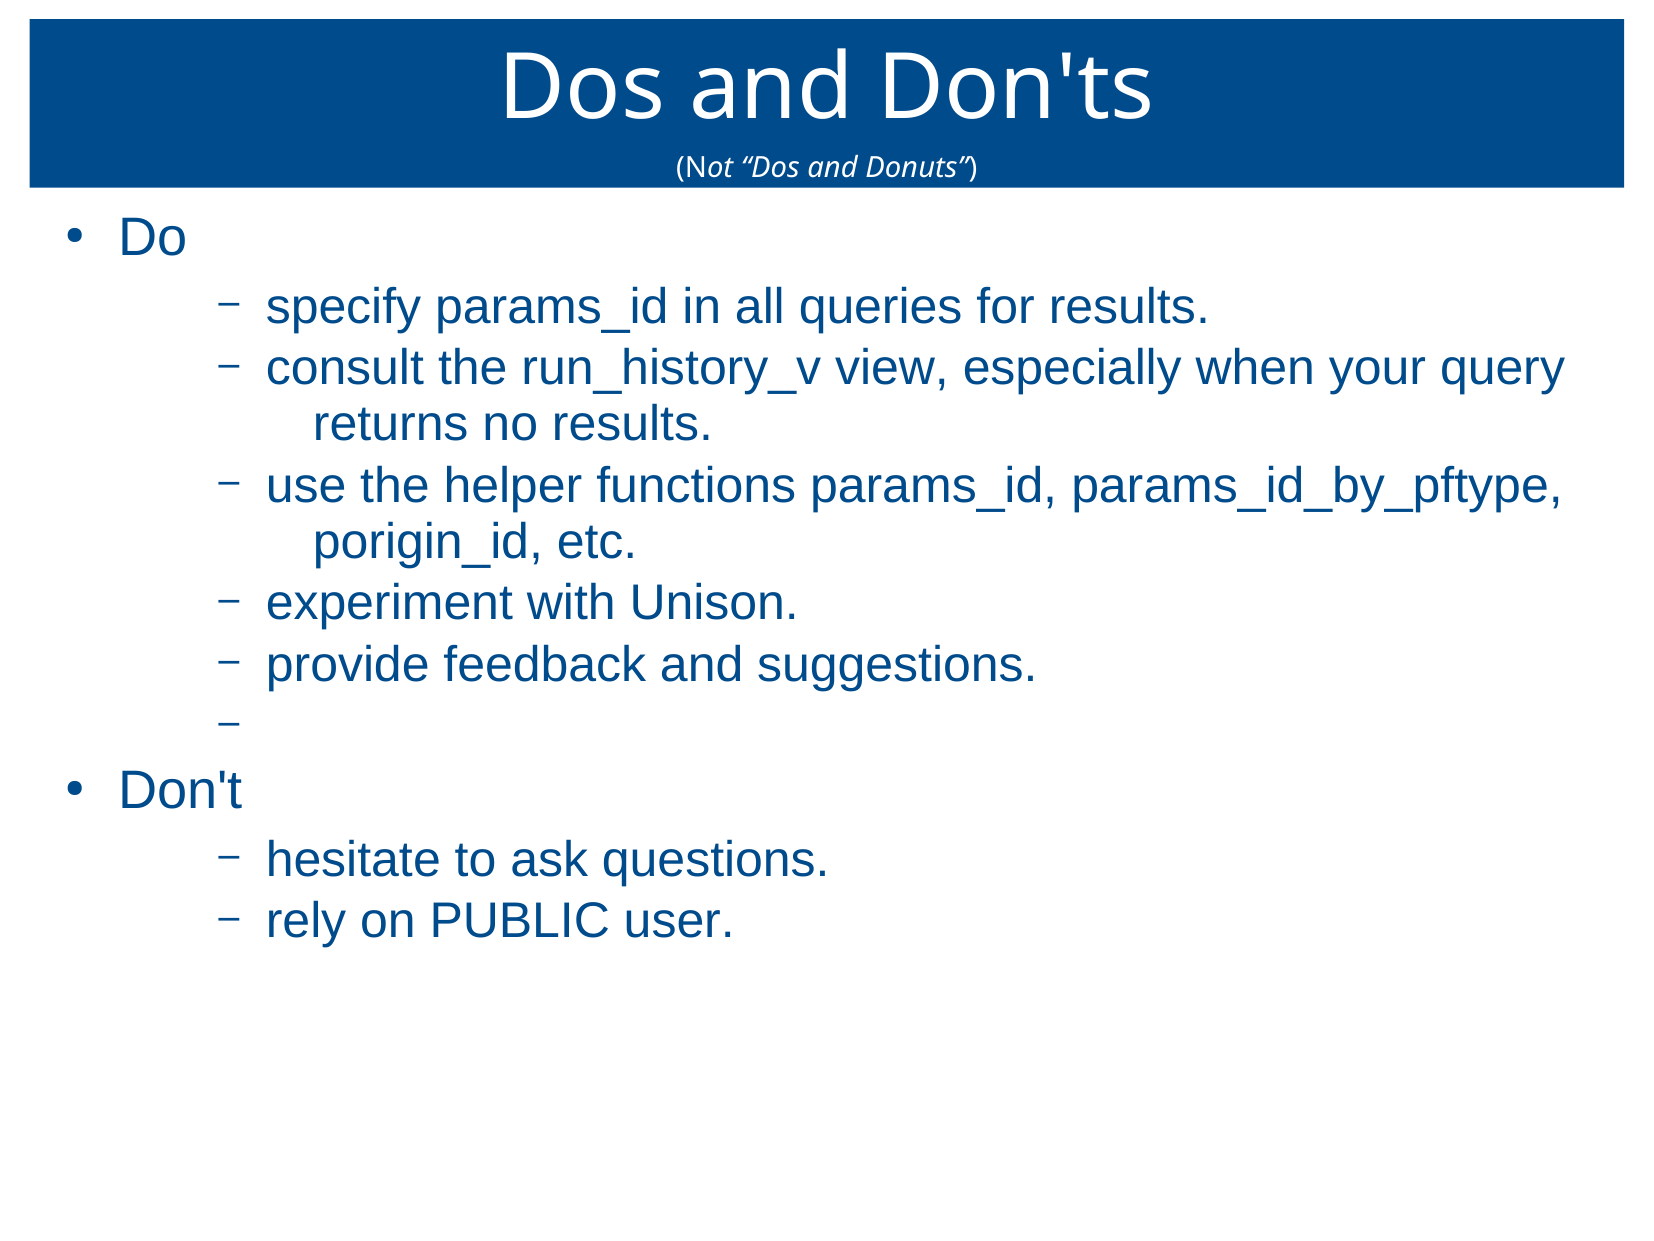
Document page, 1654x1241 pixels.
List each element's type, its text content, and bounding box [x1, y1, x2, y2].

title Dos and Don'ts (Not “Dos and Donuts”) [29, 19, 1625, 188]
list Do specify params_id in all queries for results. consult the run_history_v view, especially when your query returns no results. use the helper functions params_id, params_id_by_pftype, porigin_id, etc. experiment with Unison. provide feedback and suggestions. Don't hesitate to ask questions. rely on PUBLIC user. [29, 206, 1625, 1152]
